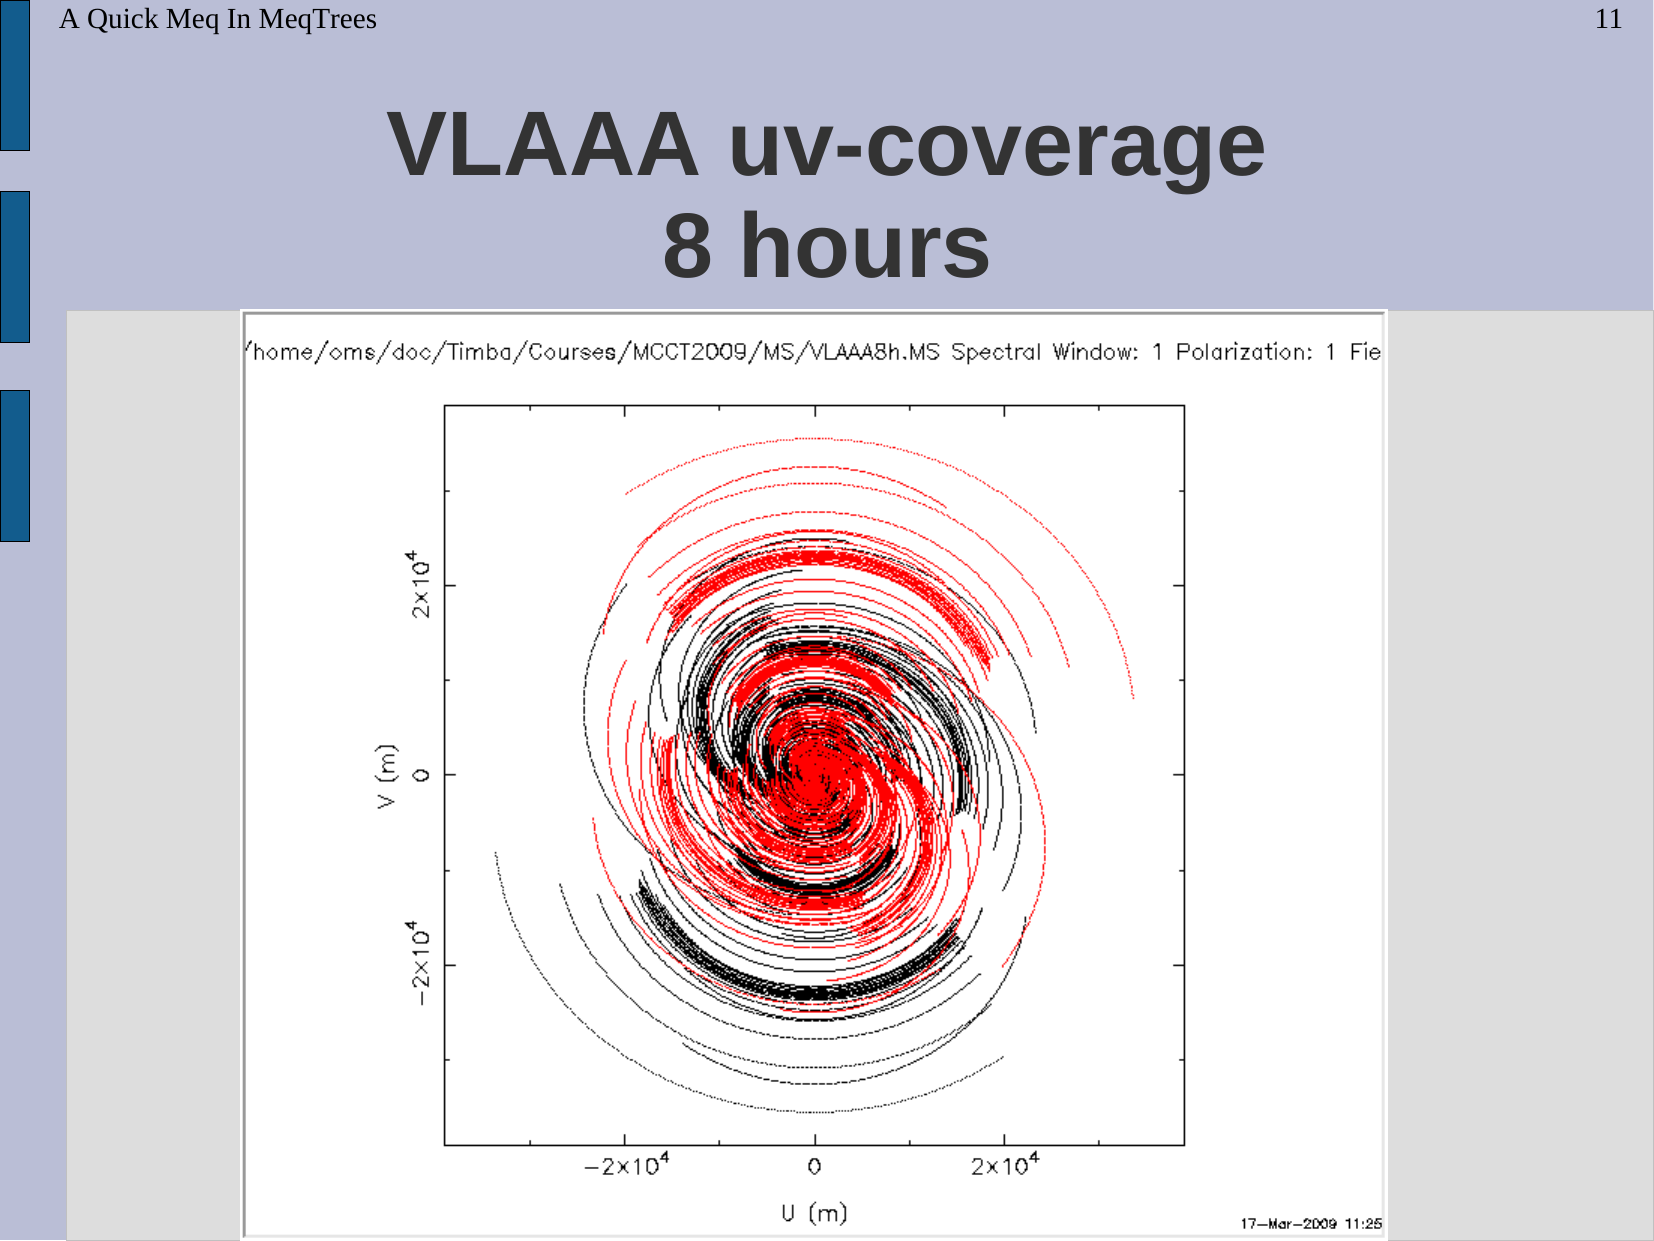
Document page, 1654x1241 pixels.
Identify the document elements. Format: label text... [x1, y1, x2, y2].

title VLAAA uv-coverage 8 hours [121, 87, 1534, 302]
picture [240, 309, 1388, 1241]
